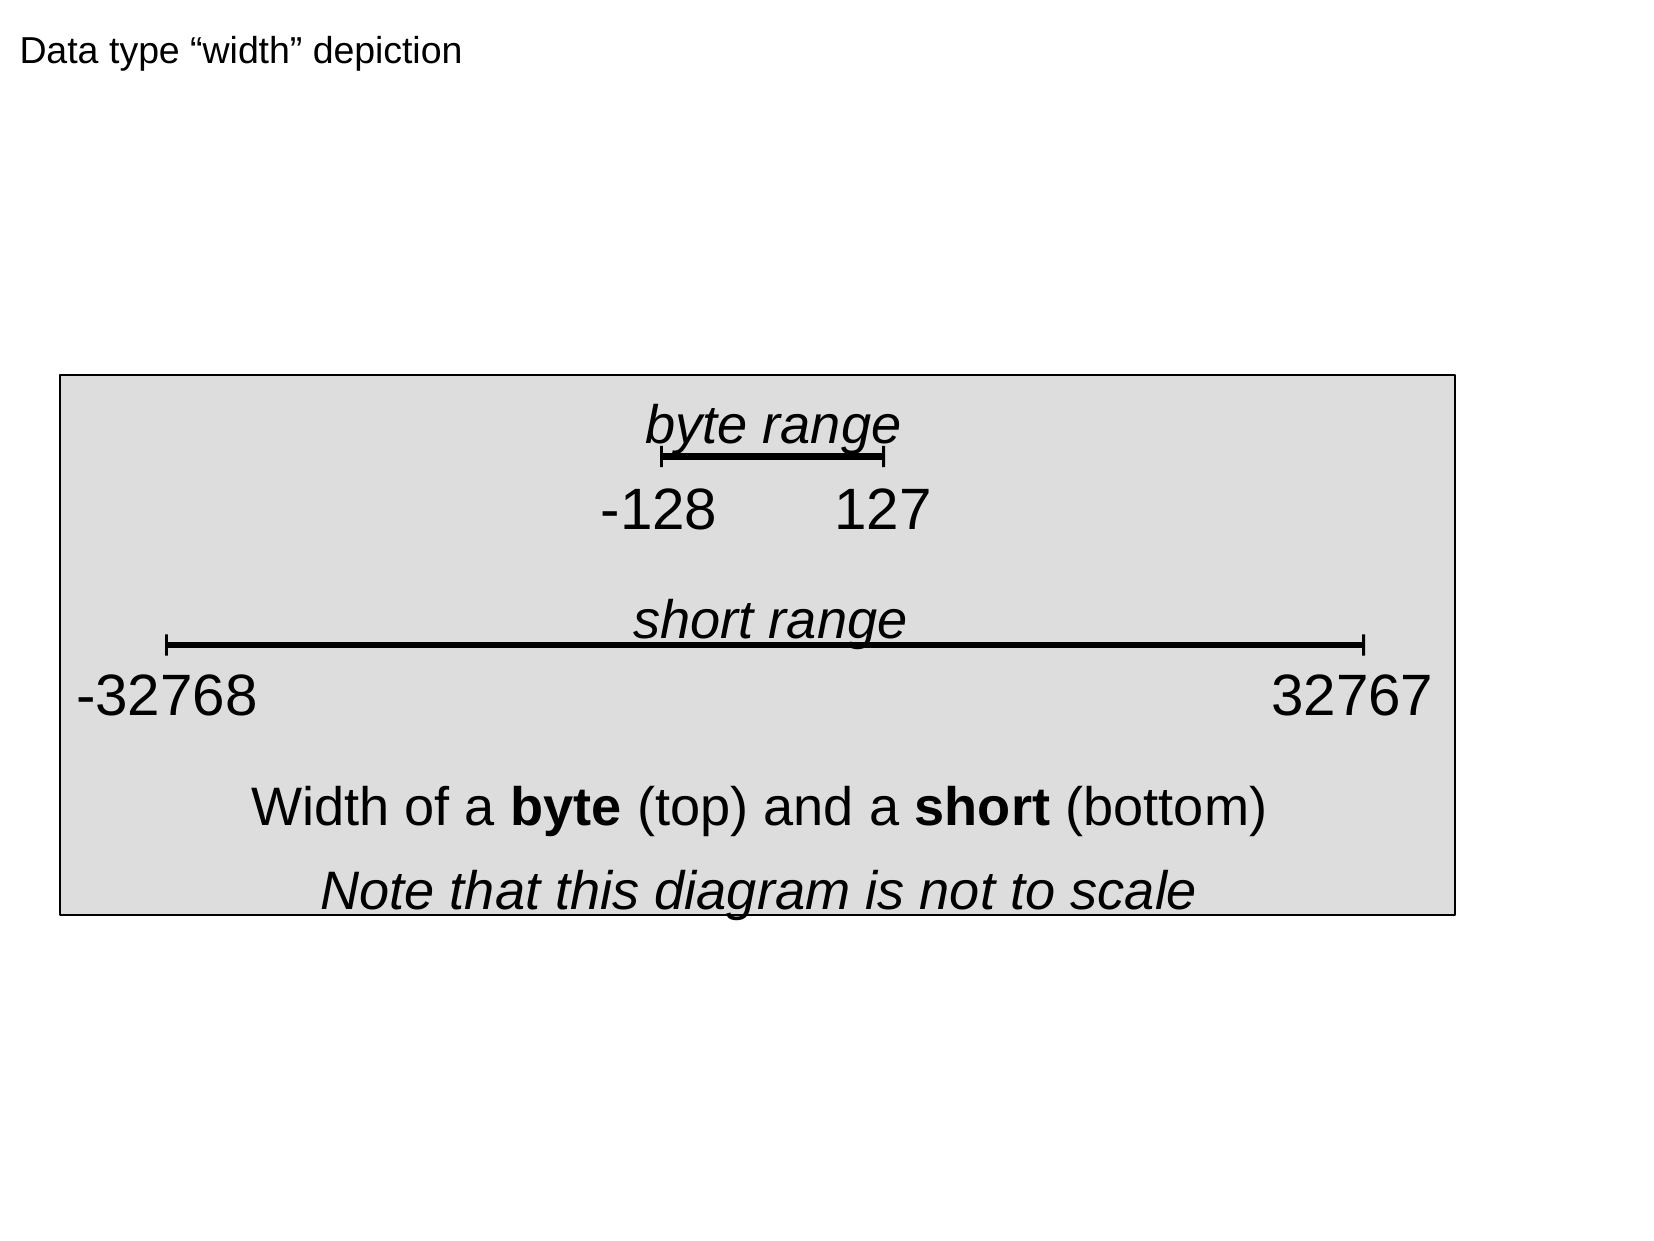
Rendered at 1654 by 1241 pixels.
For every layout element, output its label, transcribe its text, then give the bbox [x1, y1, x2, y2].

text_box -128 [600, 476, 718, 542]
text_box -32768 [76, 662, 259, 728]
text_box 127 [834, 476, 932, 542]
text_box 32767 [1271, 662, 1434, 728]
text_box [60, 375, 1456, 916]
text_box short range [633, 589, 909, 651]
text_box Data type “width” depiction [19, 30, 871, 73]
text_box byte range [645, 394, 902, 456]
text_box Width of a byte (top) and a short (bottom) Note that this diagram is not to scale [251, 776, 1268, 921]
